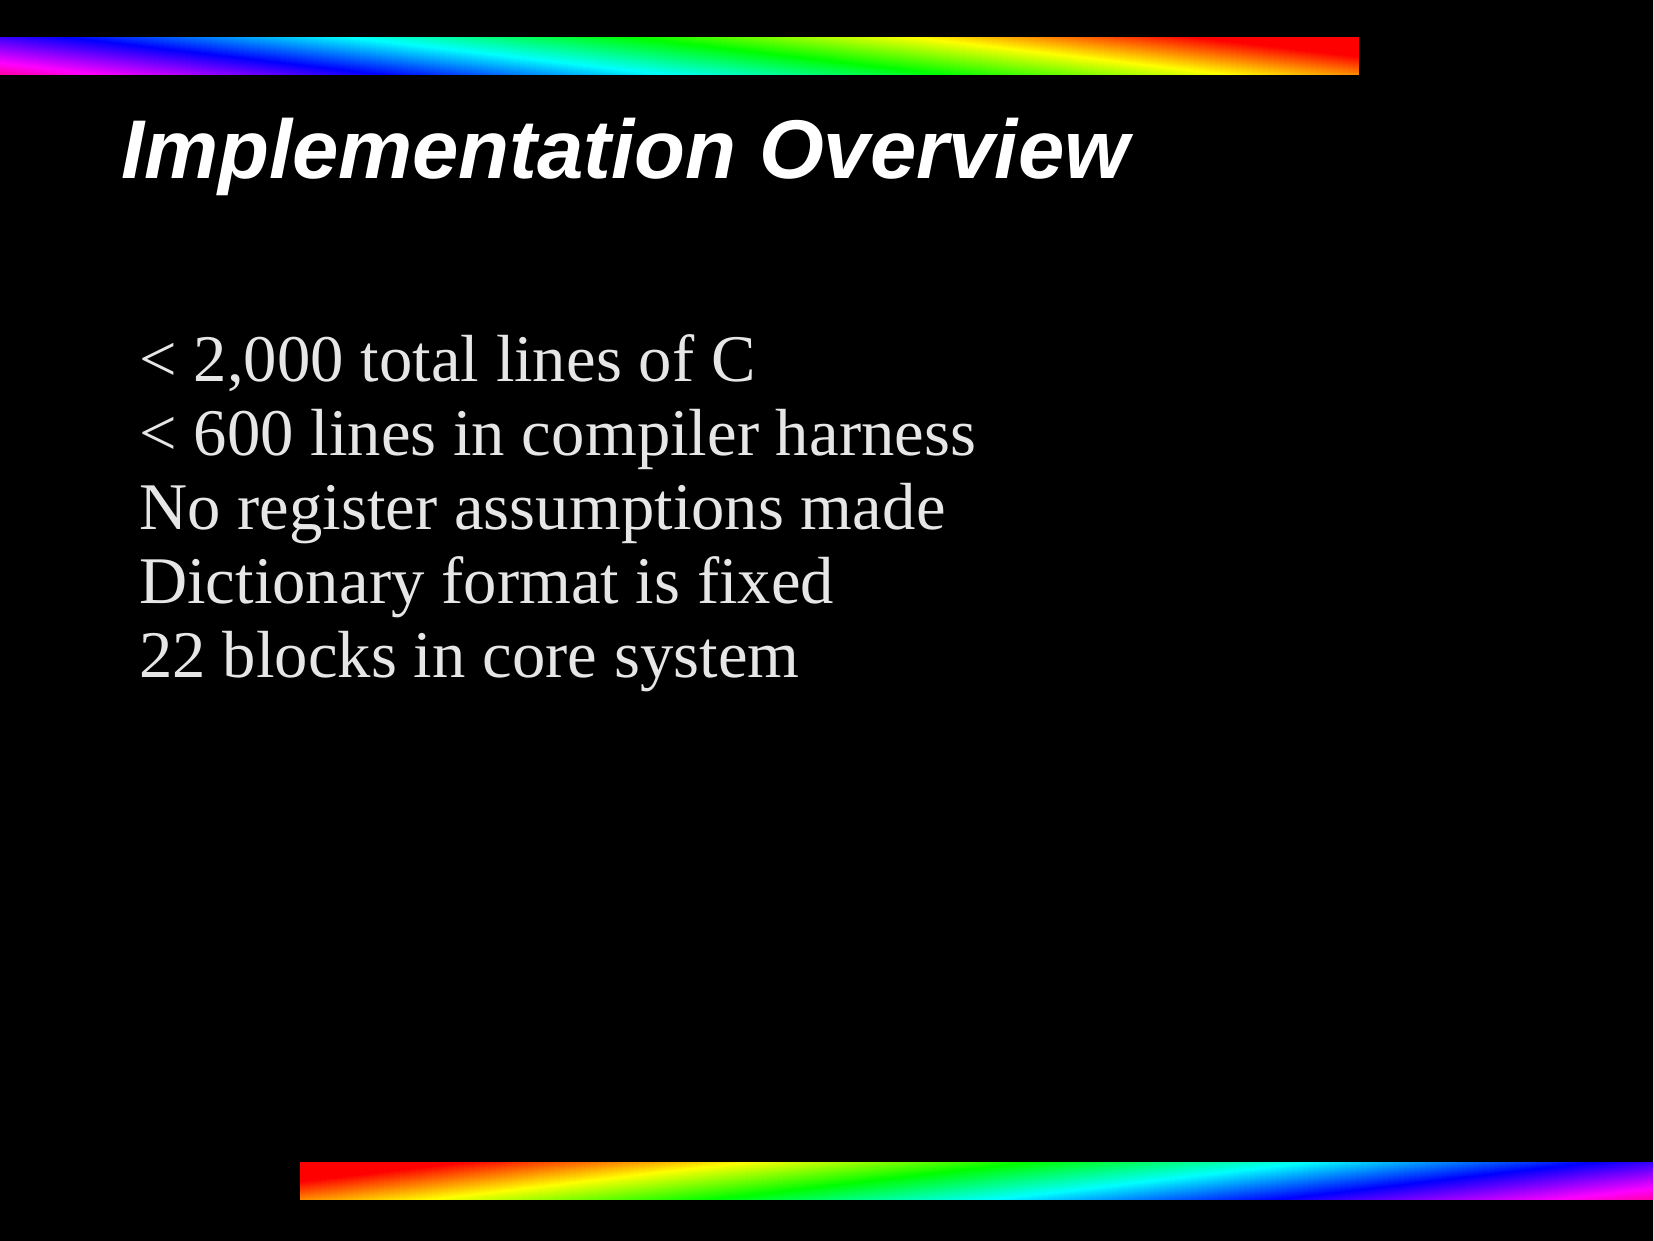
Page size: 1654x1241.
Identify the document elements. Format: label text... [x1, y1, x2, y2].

list < 2,000 total lines of C < 600 lines in compiler harness No register assumptions made Dictionary format is fixed 22 blocks in core system [121, 322, 1561, 1118]
picture [0, 0, 1654, 1241]
title Implementation Overview [121, 53, 1534, 247]
